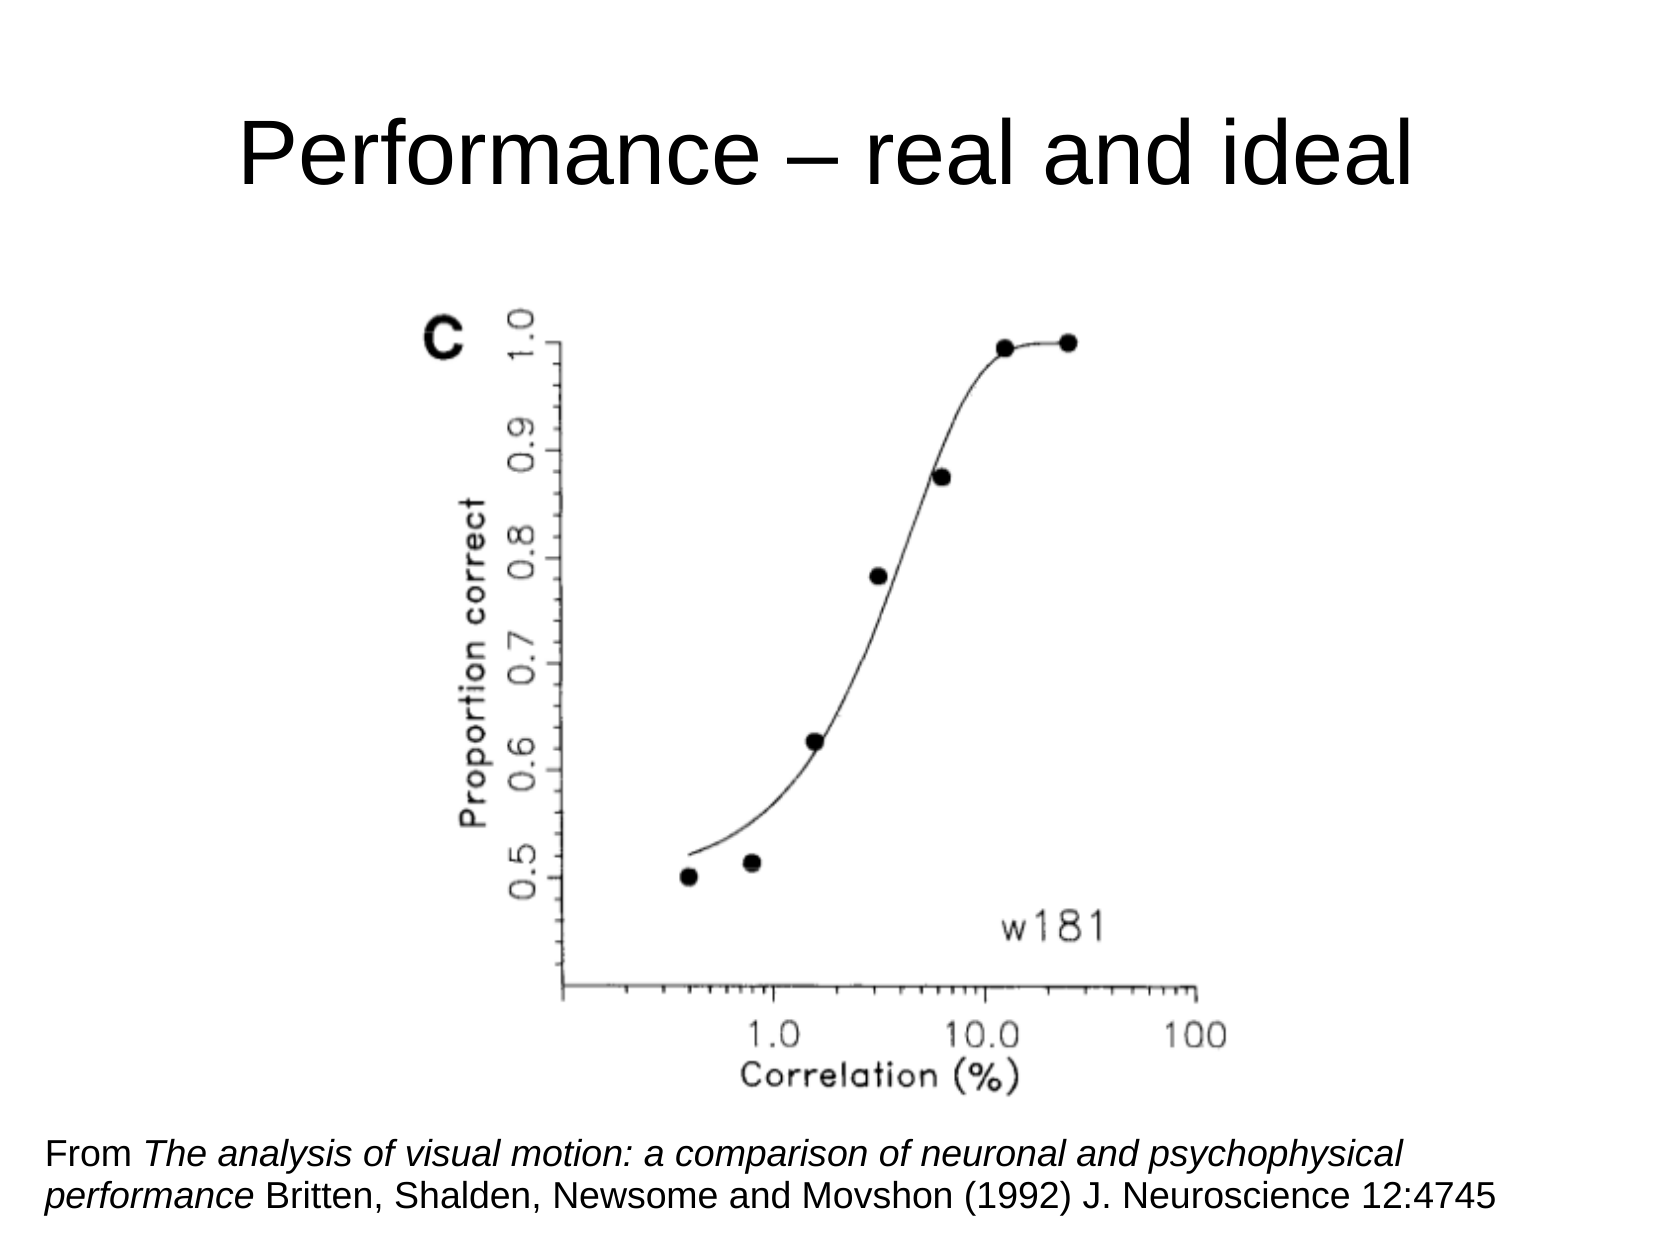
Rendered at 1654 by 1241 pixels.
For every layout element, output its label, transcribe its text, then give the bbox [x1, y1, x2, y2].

picture [411, 290, 1242, 1109]
title Performance – real and ideal [82, 49, 1571, 257]
text_box From The analysis of visual motion: a comparison of neuronal and psychophysical performance Britten, Shalden, Newsome and Movshon (1992) J. Neuroscience 12:4745 [30, 1125, 1621, 1224]
